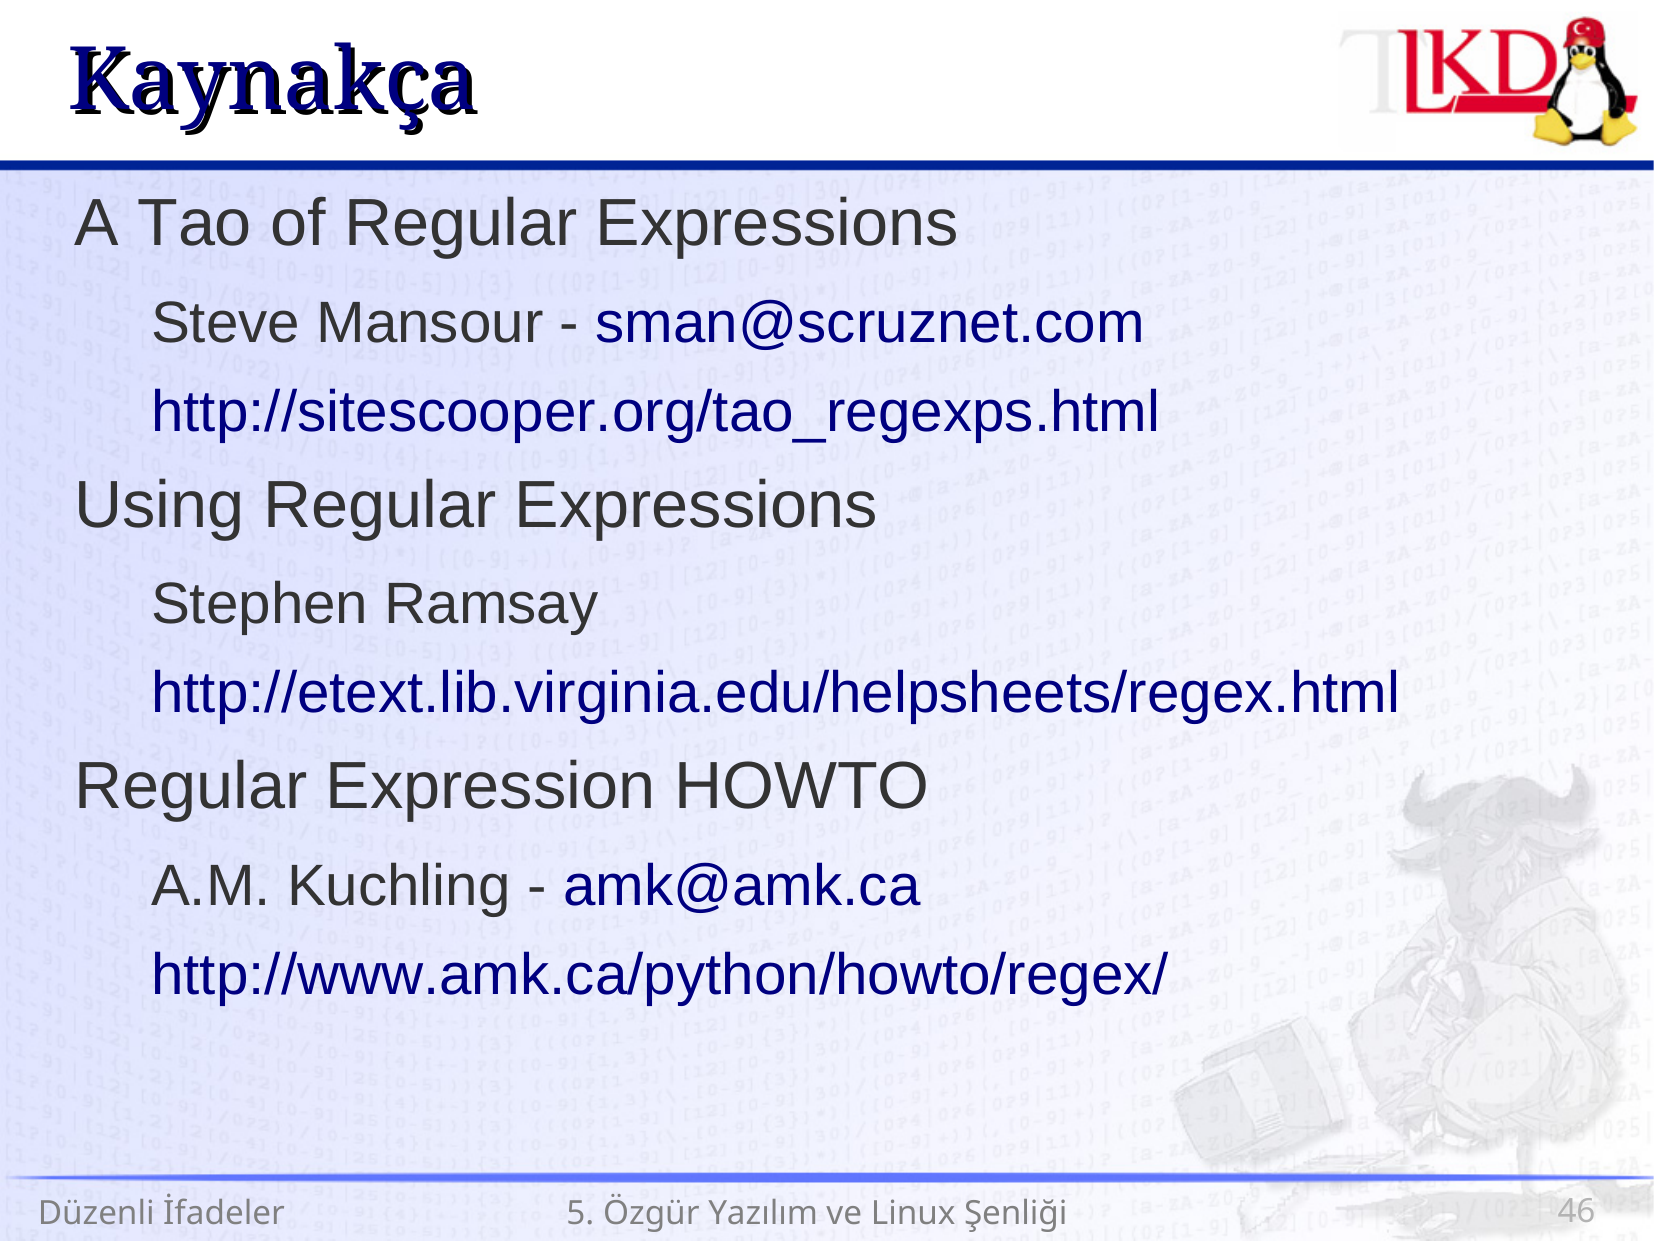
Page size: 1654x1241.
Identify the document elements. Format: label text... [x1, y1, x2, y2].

title Kaynakça [67, 13, 1399, 138]
picture [0, 0, 1654, 1241]
list A Tao of Regular Expressions Steve Mansour - sman@scruznet.com http://sitescooper.org/tao_regexps.html Using Regular Expressions Stephen Ramsay http://etext.lib.virginia.edu/helpsheets/regex.html Regular Expression HOWTO A.M. Kuchling - amk@amk.ca http://www.amk.ca/python/howto/regex/ [56, 185, 1595, 1127]
